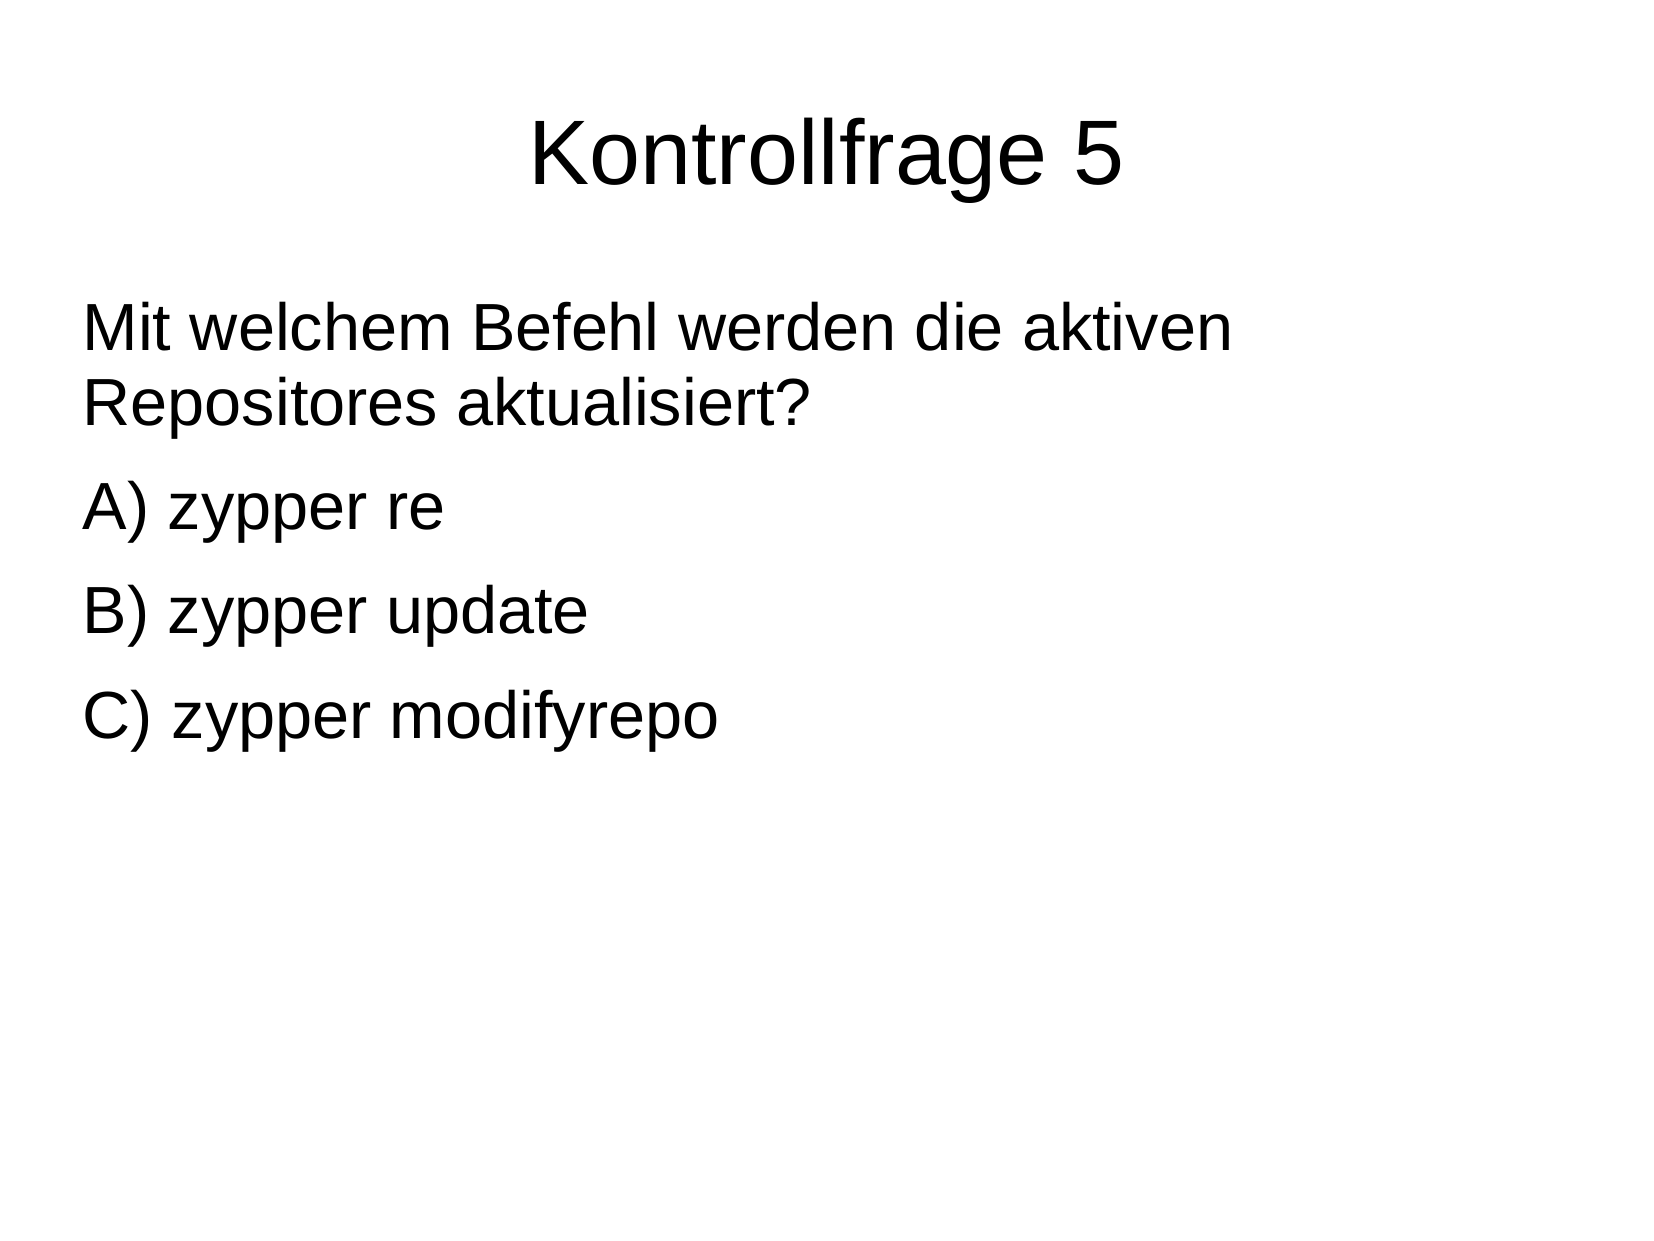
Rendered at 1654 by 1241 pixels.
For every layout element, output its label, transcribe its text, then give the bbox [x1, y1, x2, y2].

title Kontrollfrage 5 [82, 49, 1571, 257]
list Mit welchem Befehl werden die aktiven Repositores aktualisiert? A) zypper re B) zypper update C) zypper modifyrepo [82, 290, 1571, 1010]
